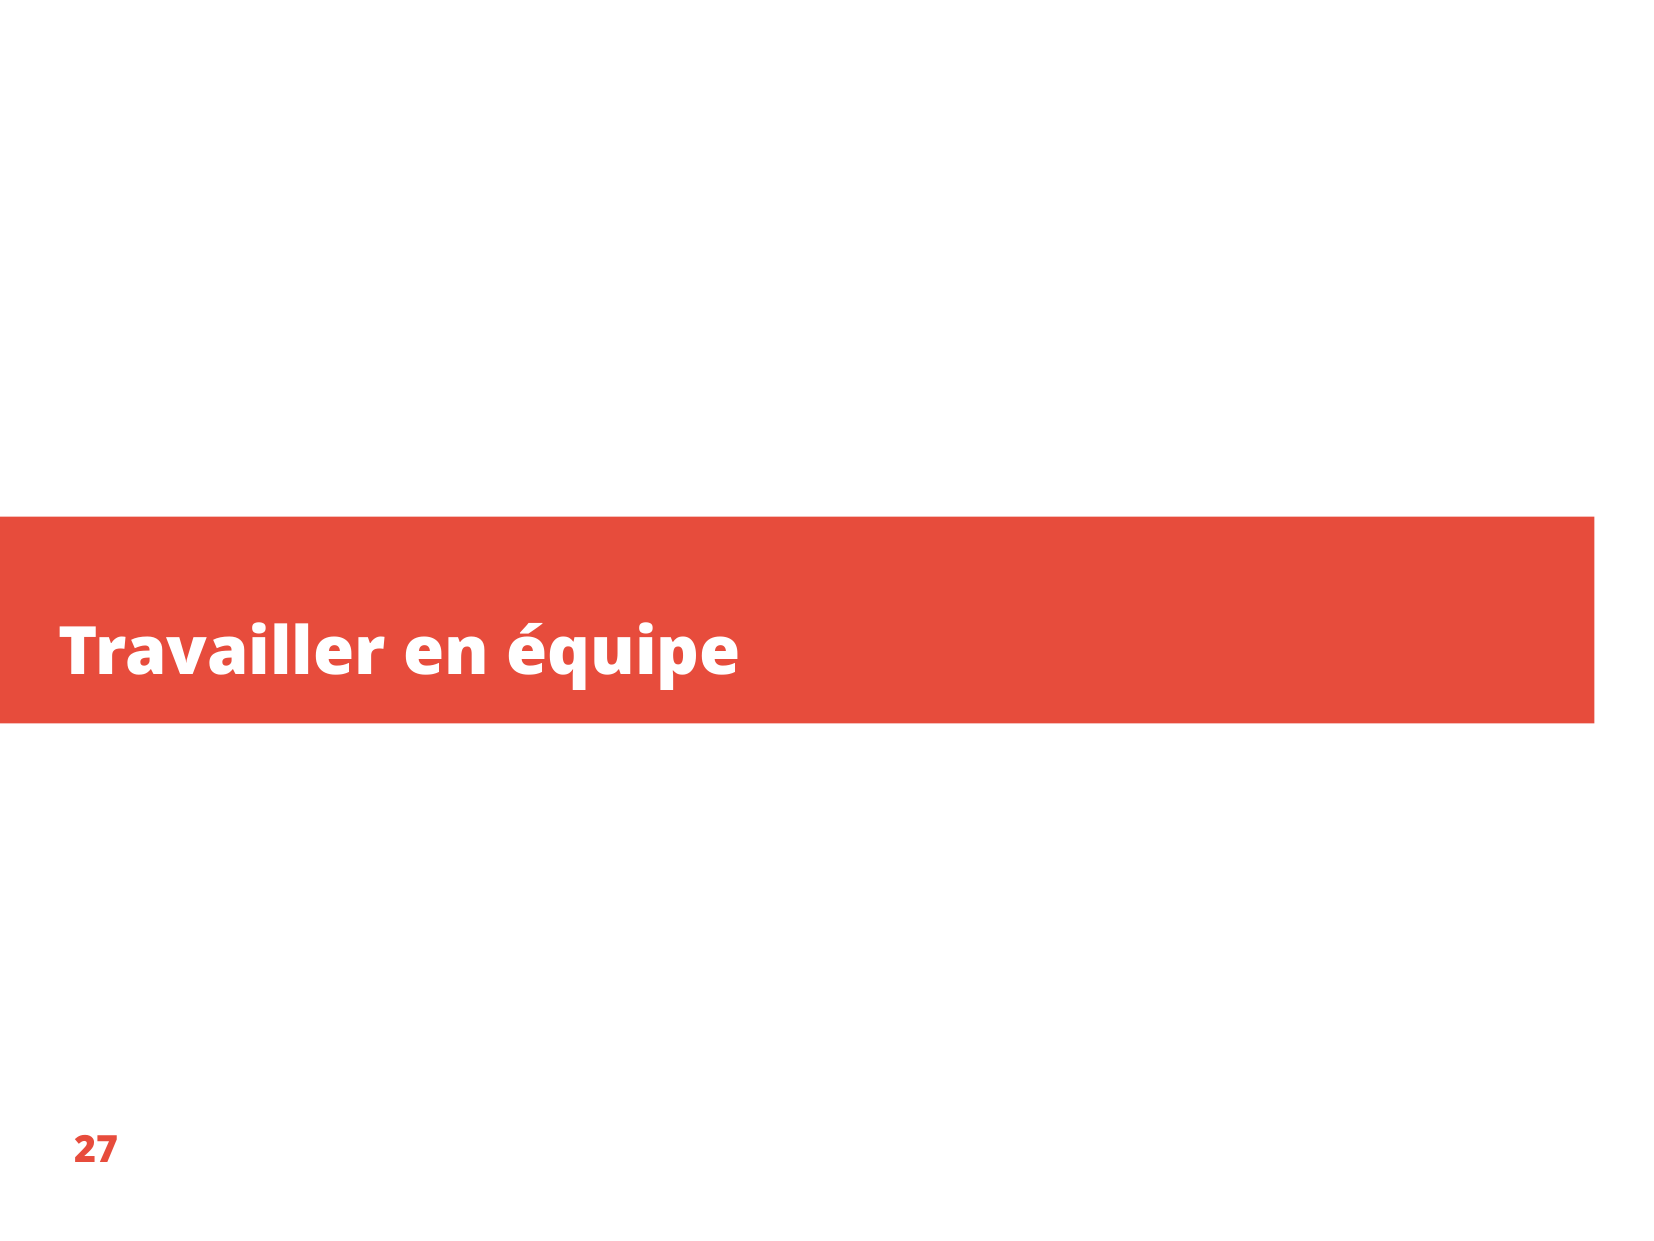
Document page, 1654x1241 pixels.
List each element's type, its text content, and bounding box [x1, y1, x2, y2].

title Travailler en équipe [59, 546, 1595, 694]
